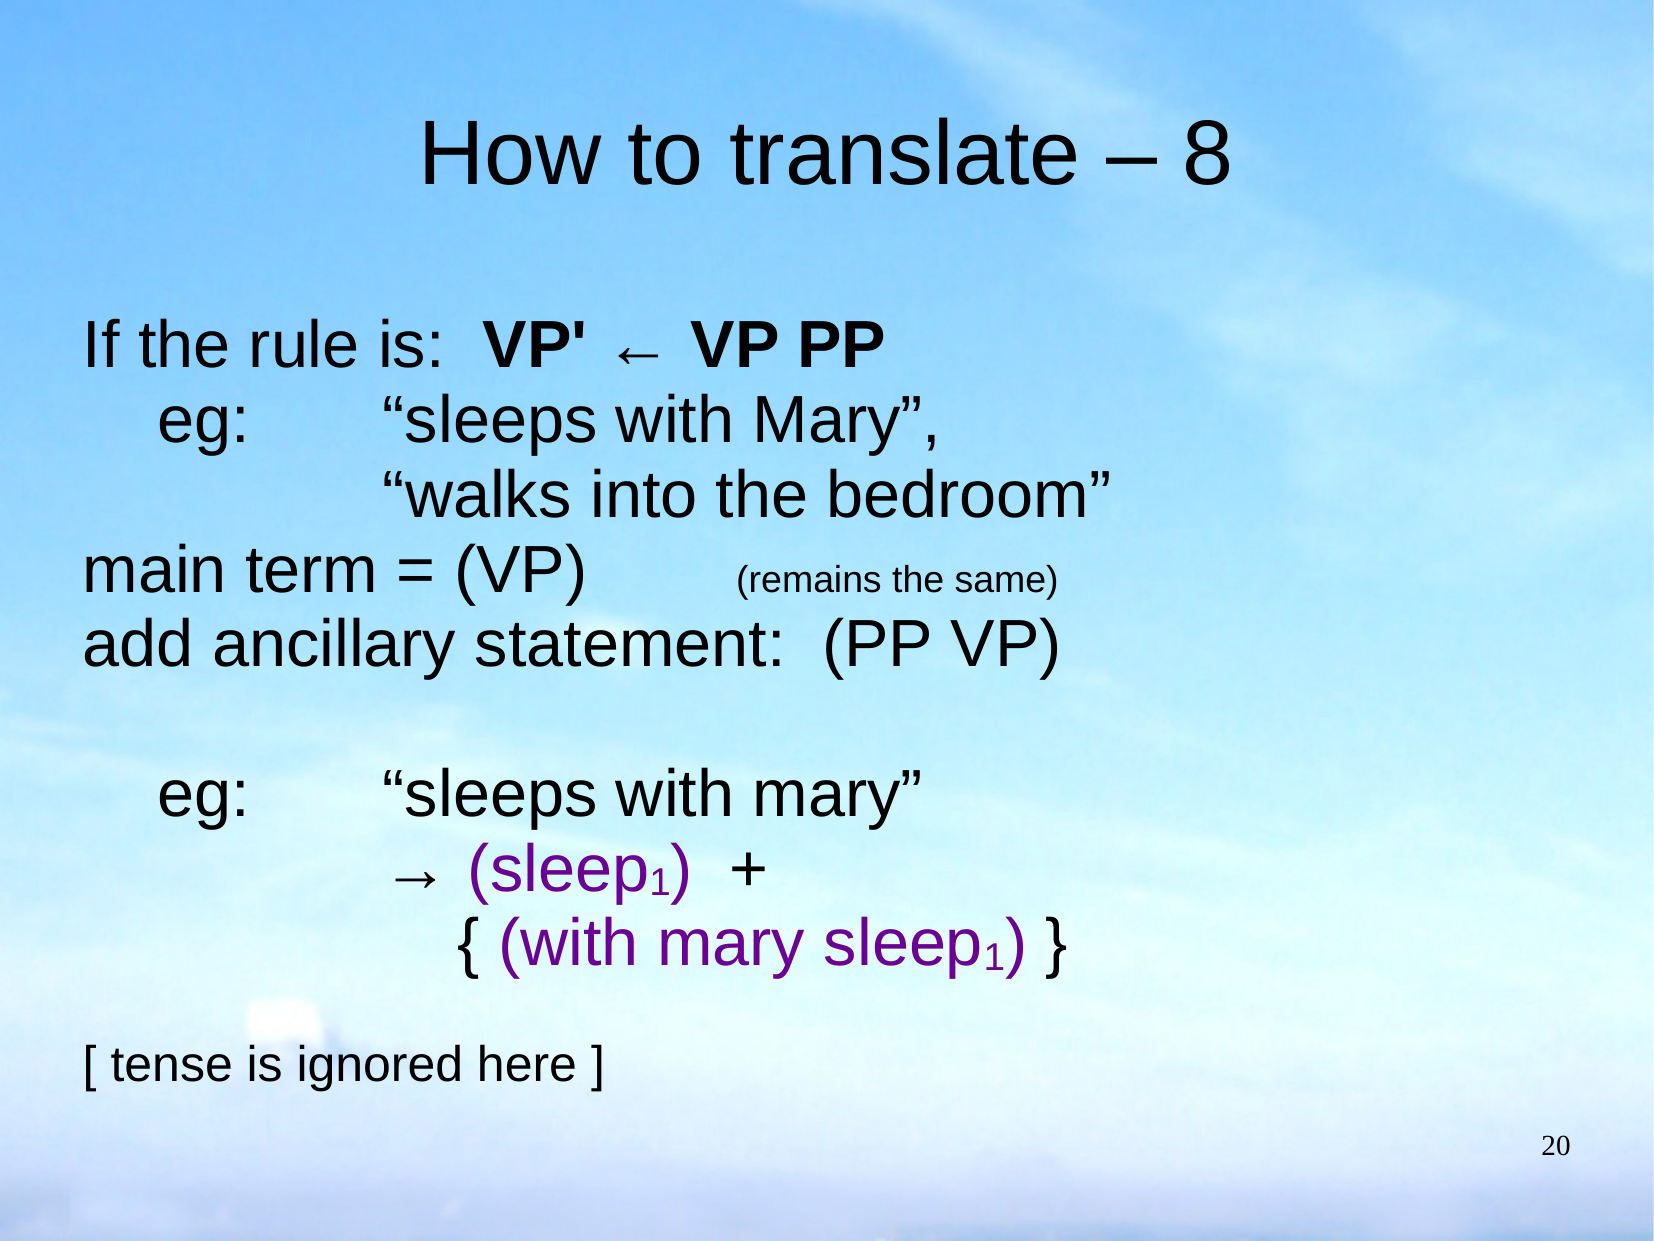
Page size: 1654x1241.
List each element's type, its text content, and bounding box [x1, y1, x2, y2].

text_box If the rule is: VP' ← VP PP eg: “sleeps with Mary”, “walks into the bedroom” main term = (VP) (remains the same) add ancillary statement: (PP VP) eg: “sleeps with mary” → (sleep1) + { (with mary sleep1) } [ tense is ignored here ] [82, 285, 1605, 1114]
picture [0, 0, 1654, 1241]
title How to translate – 8 [82, 56, 1571, 250]
